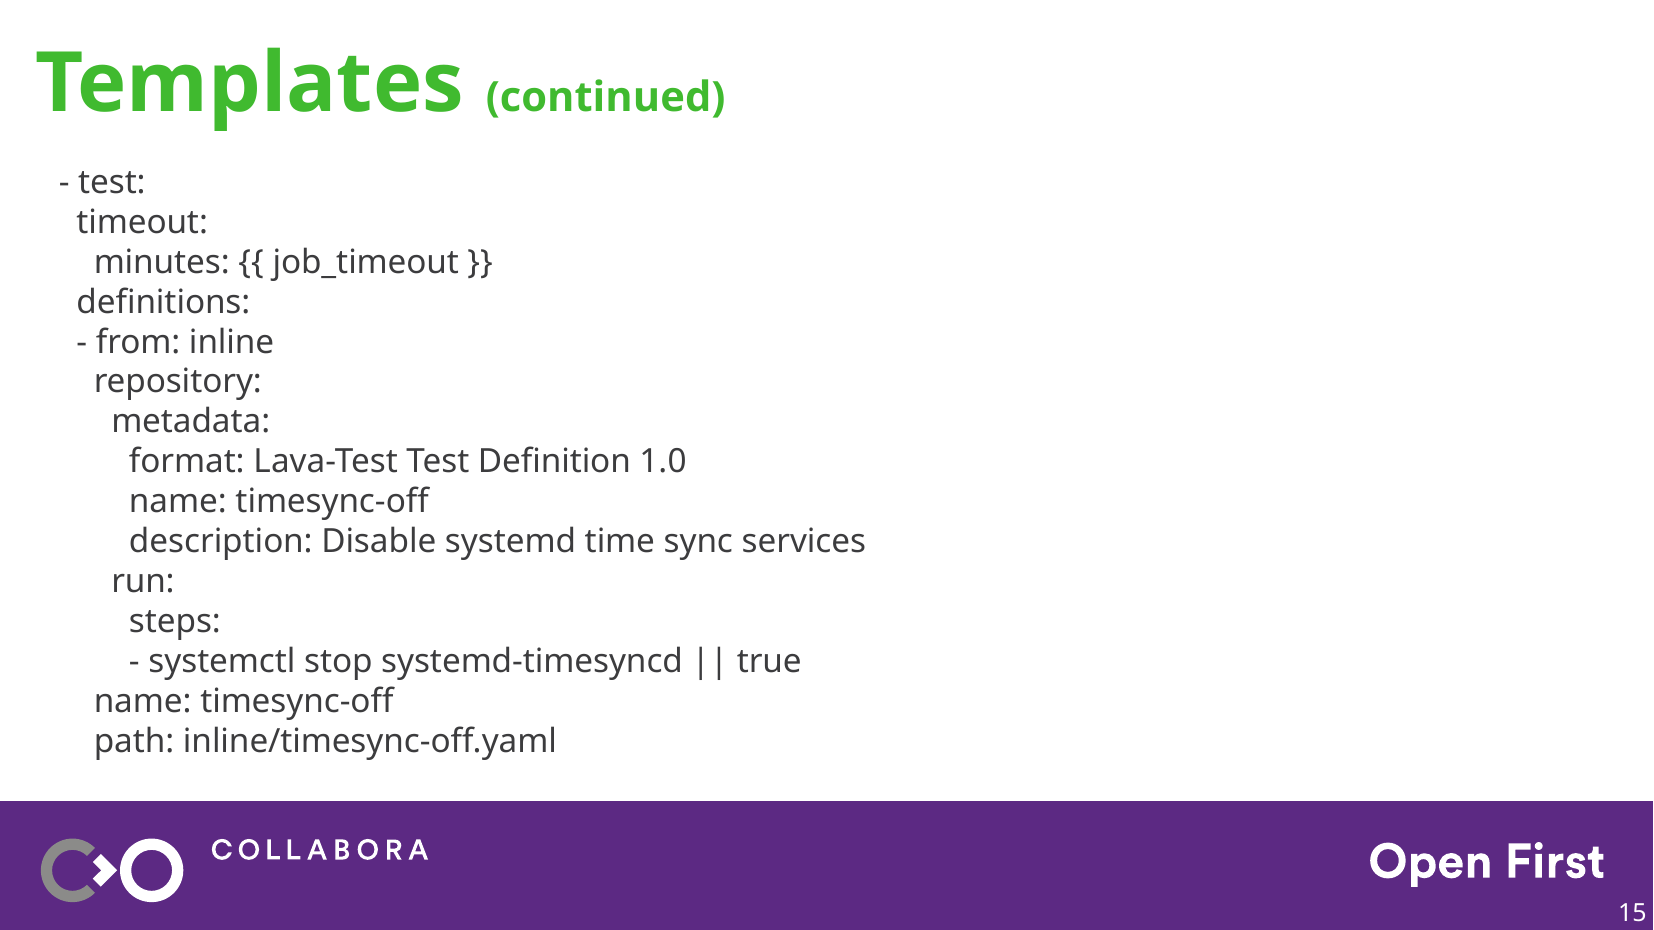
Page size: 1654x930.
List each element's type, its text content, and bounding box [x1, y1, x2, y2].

title Templates (continued) [35, 28, 1608, 192]
list - test: timeout: minutes: {{ job_timeout }} definitions: - from: inline repository: metadata: format: Lava-Test Test Definition 1.0 name: timesync-off description: Disable systemd time sync services run: steps: - systemctl stop systemd-timesyncd || true name: timesync-off path: inline/timesync-off.yaml [41, 160, 1613, 802]
